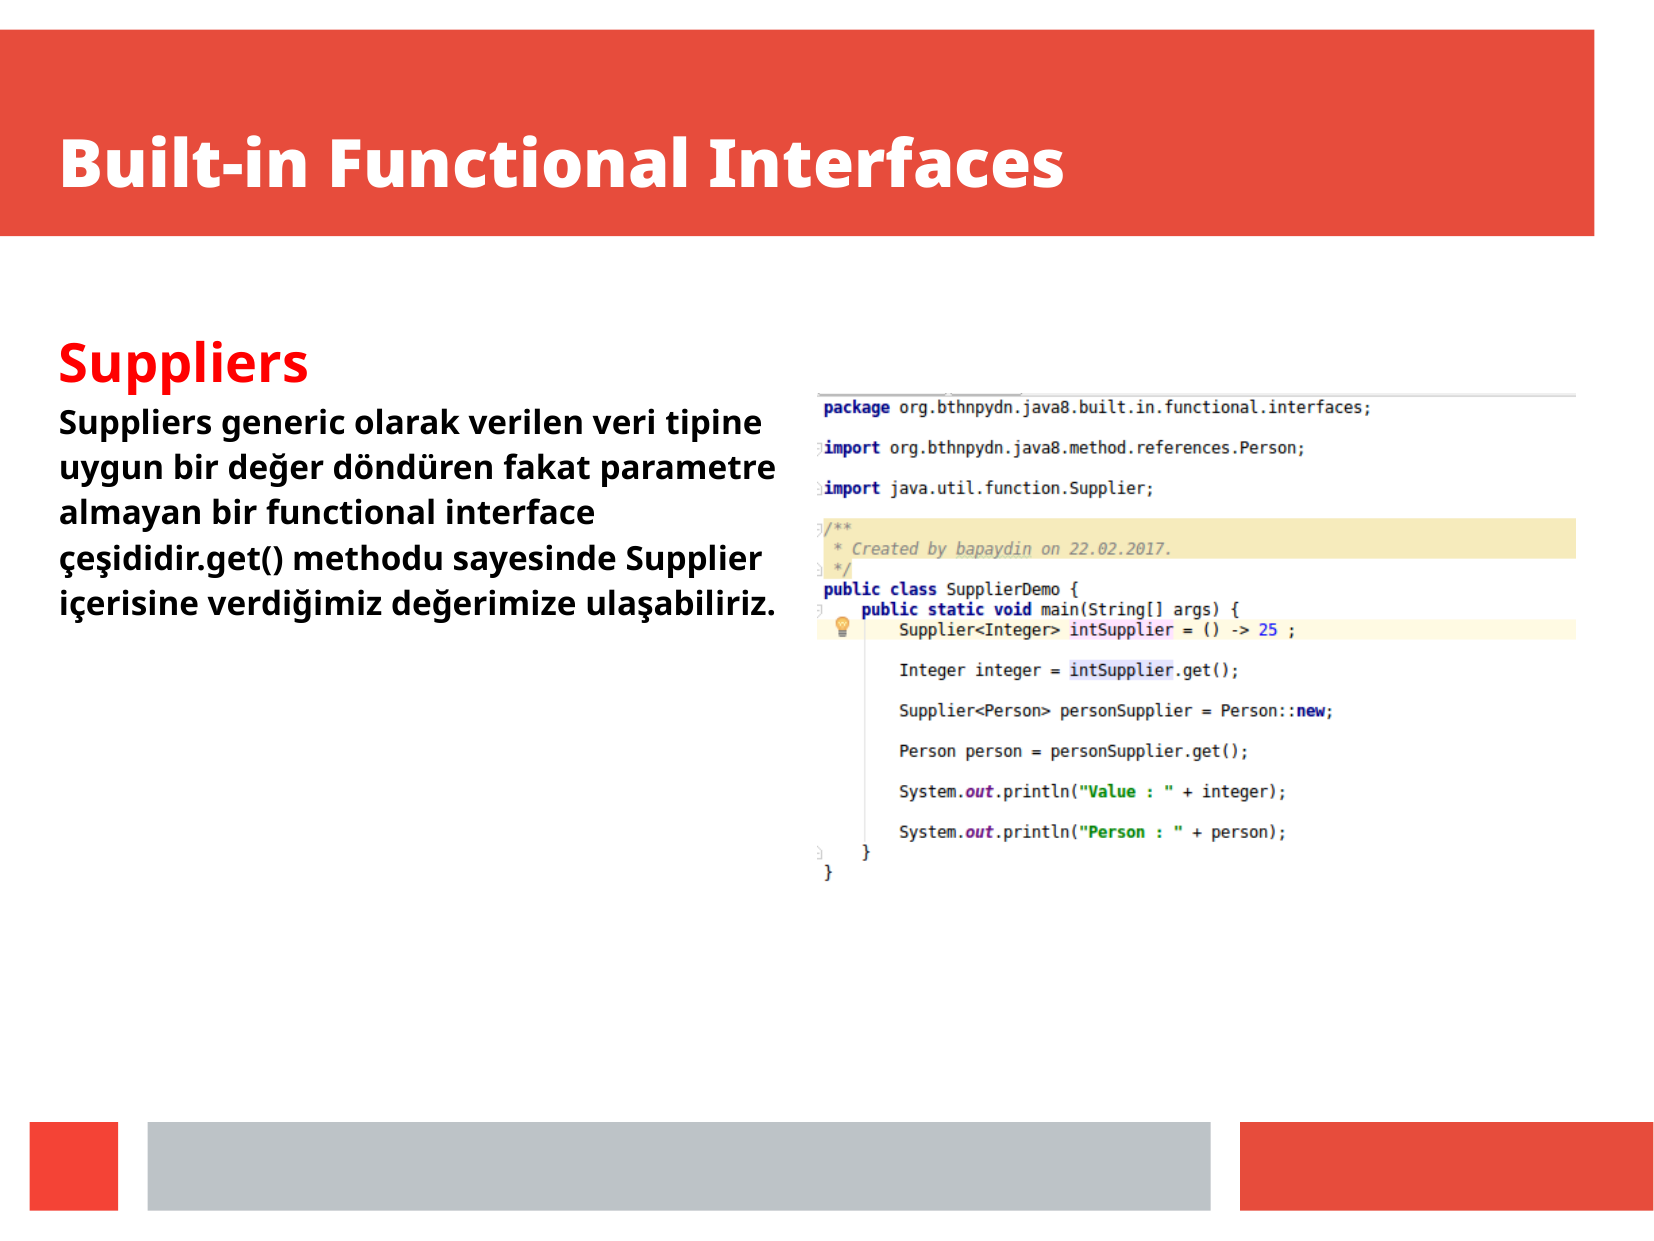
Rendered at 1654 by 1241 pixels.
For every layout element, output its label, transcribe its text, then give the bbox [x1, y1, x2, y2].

picture [817, 393, 1576, 901]
list Suppliers Suppliers generic olarak verilen veri tipine uygun bir değer döndüren fakat parametre almayan bir functional interface çeşididir.get() methodu sayesinde Supplier içerisine verdiğimiz değerimize ulaşabiliriz. [59, 324, 794, 1093]
title Built-in Functional Interfaces [59, 59, 1595, 207]
